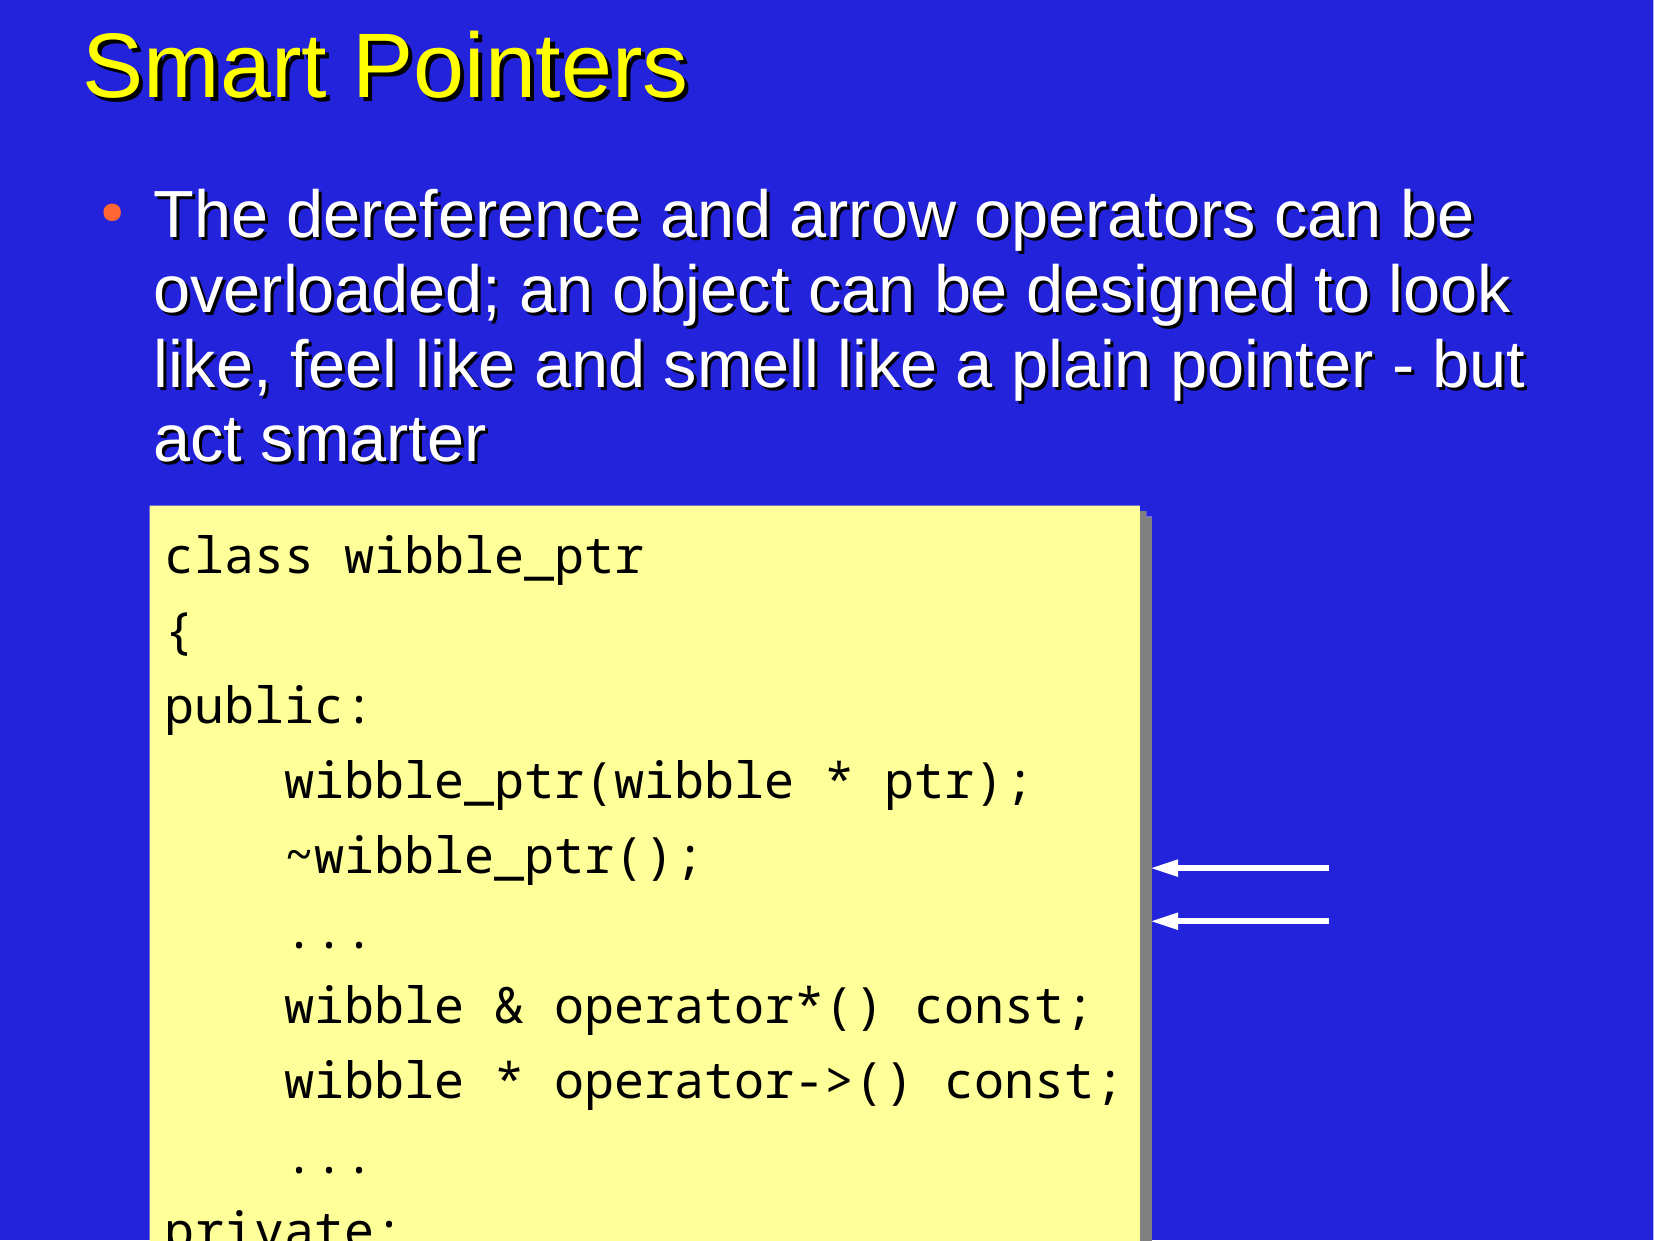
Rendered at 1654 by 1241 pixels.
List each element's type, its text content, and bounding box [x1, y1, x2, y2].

title Smart Pointers [82, 2, 1571, 130]
text_box class wibble_ptr { public: wibble_ptr(wibble * ptr); ~wibble_ptr(); ... wibble & operator*() const; wibble * operator->() const; ... private: wibble * raw; }; [149, 505, 1140, 1241]
list The dereference and arrow operators can be overloaded; an object can be designed to look like, feel like and smell like a plain pointer - but act smarter [82, 177, 1571, 1182]
